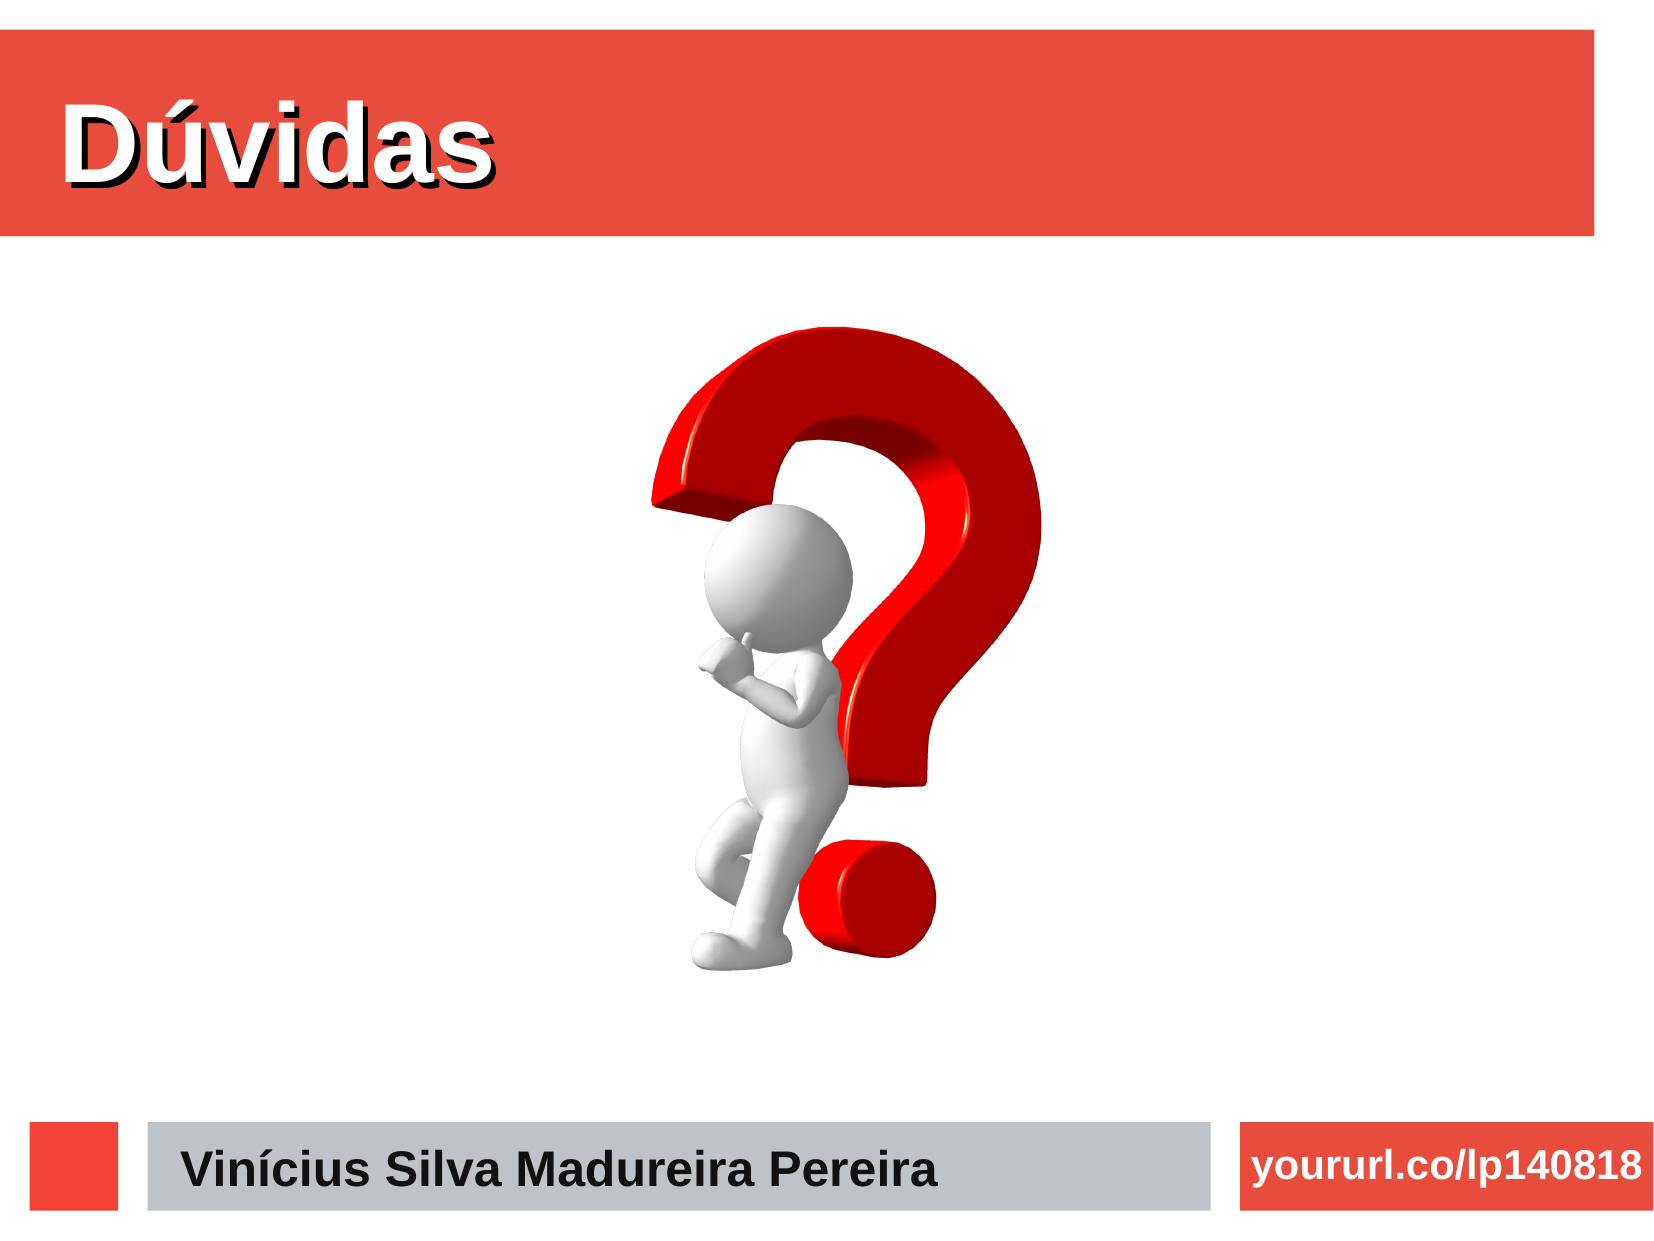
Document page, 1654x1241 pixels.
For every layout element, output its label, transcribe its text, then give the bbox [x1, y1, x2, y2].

picture [494, 315, 1159, 981]
text_box Vinícius Silva Madureira Pereira [165, 1133, 1170, 1205]
title Dúvidas [59, 59, 1595, 207]
text_box yoururl.co/lp140818 [1228, 1133, 1654, 1205]
